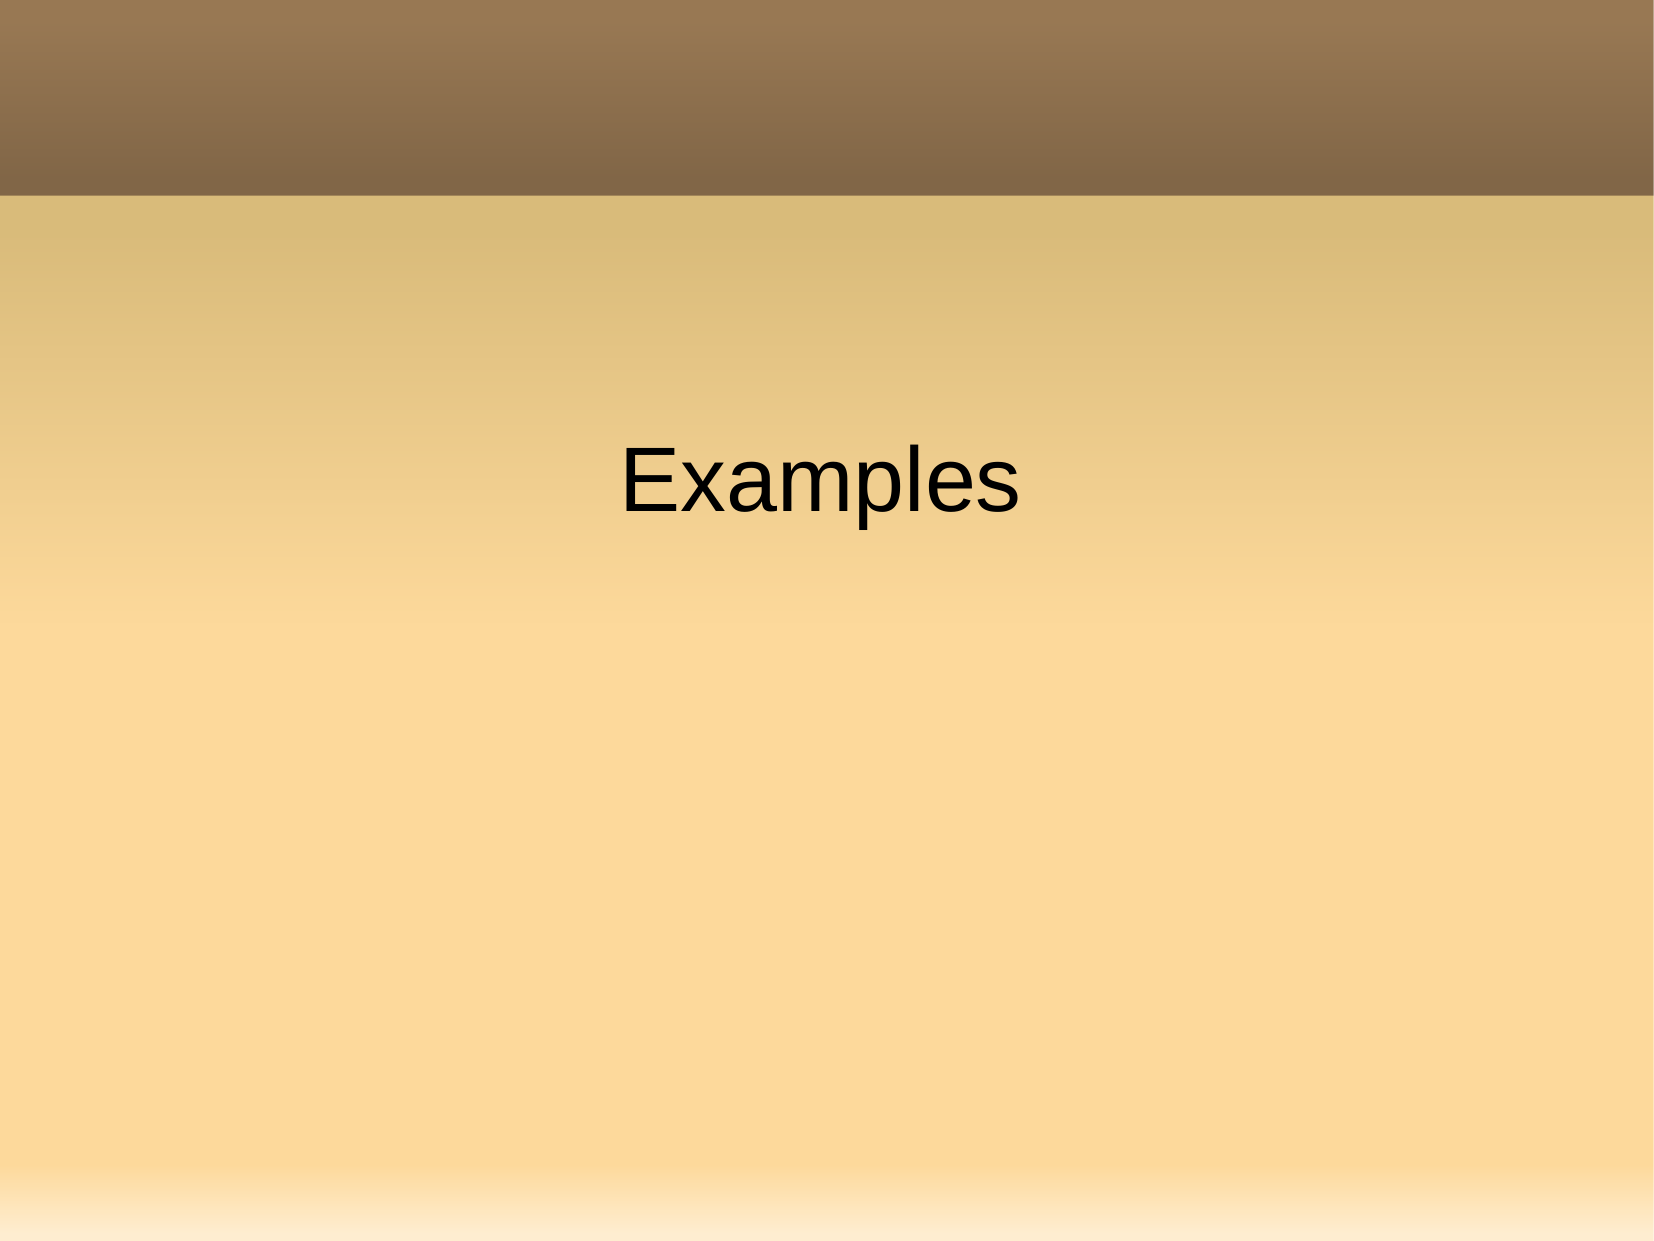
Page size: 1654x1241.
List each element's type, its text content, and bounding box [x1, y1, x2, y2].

picture [0, 0, 1654, 1241]
subtitle Examples [76, 0, 1565, 1109]
